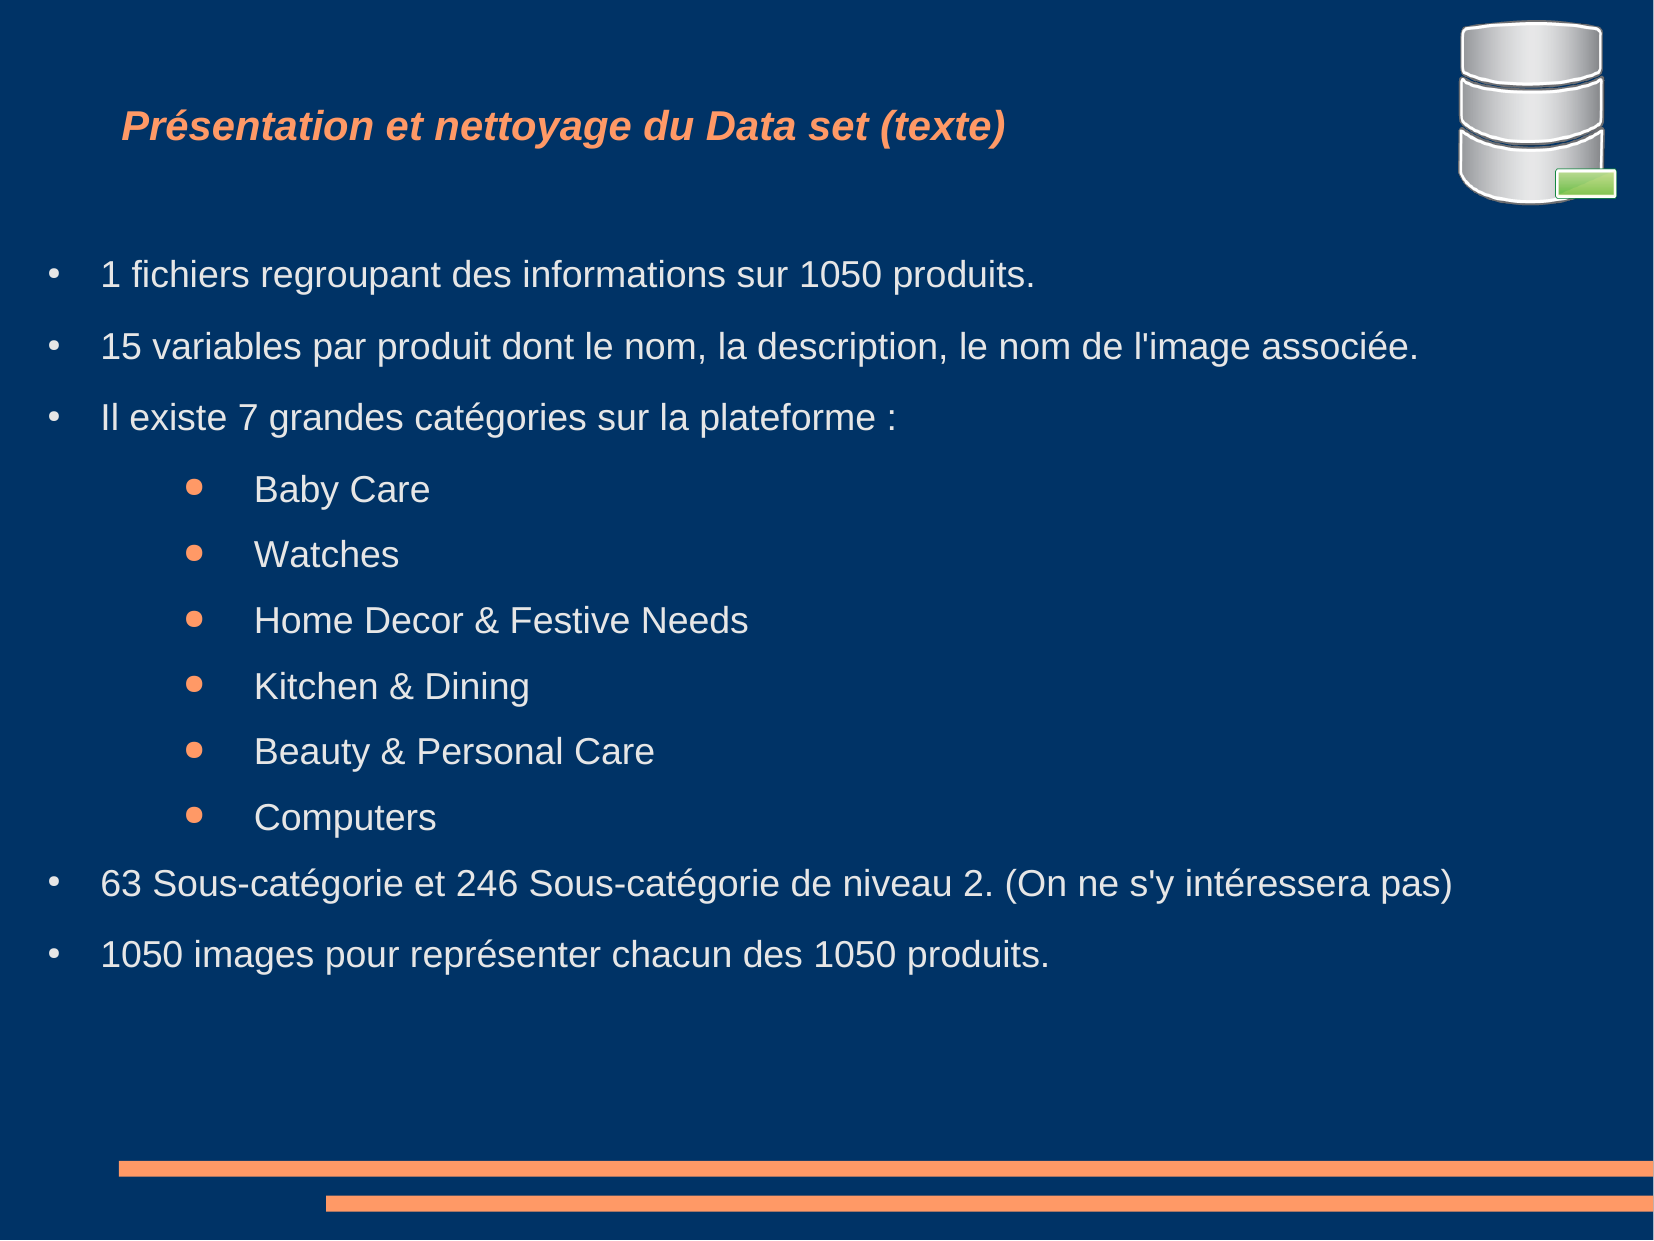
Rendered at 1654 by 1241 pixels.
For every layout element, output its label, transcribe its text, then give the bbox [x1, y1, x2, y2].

picture [1458, 20, 1628, 213]
title Présentation et nettoyage du Data set (texte) [121, 22, 1534, 230]
list 1 fichiers regroupant des informations sur 1050 produits. 15 variables par produit dont le nom, la description, le nom de l'image associée. Il existe 7 grandes catégories sur la plateforme : Baby Care Watches Home Decor & Festive Needs Kitchen & Dining Beauty & Personal Care Computers 63 Sous-catégorie et 246 Sous-catégorie de niveau 2. (On ne s'y intéressera pas) 1050 images pour représenter chacun des 1050 produits. [29, 253, 1560, 1048]
